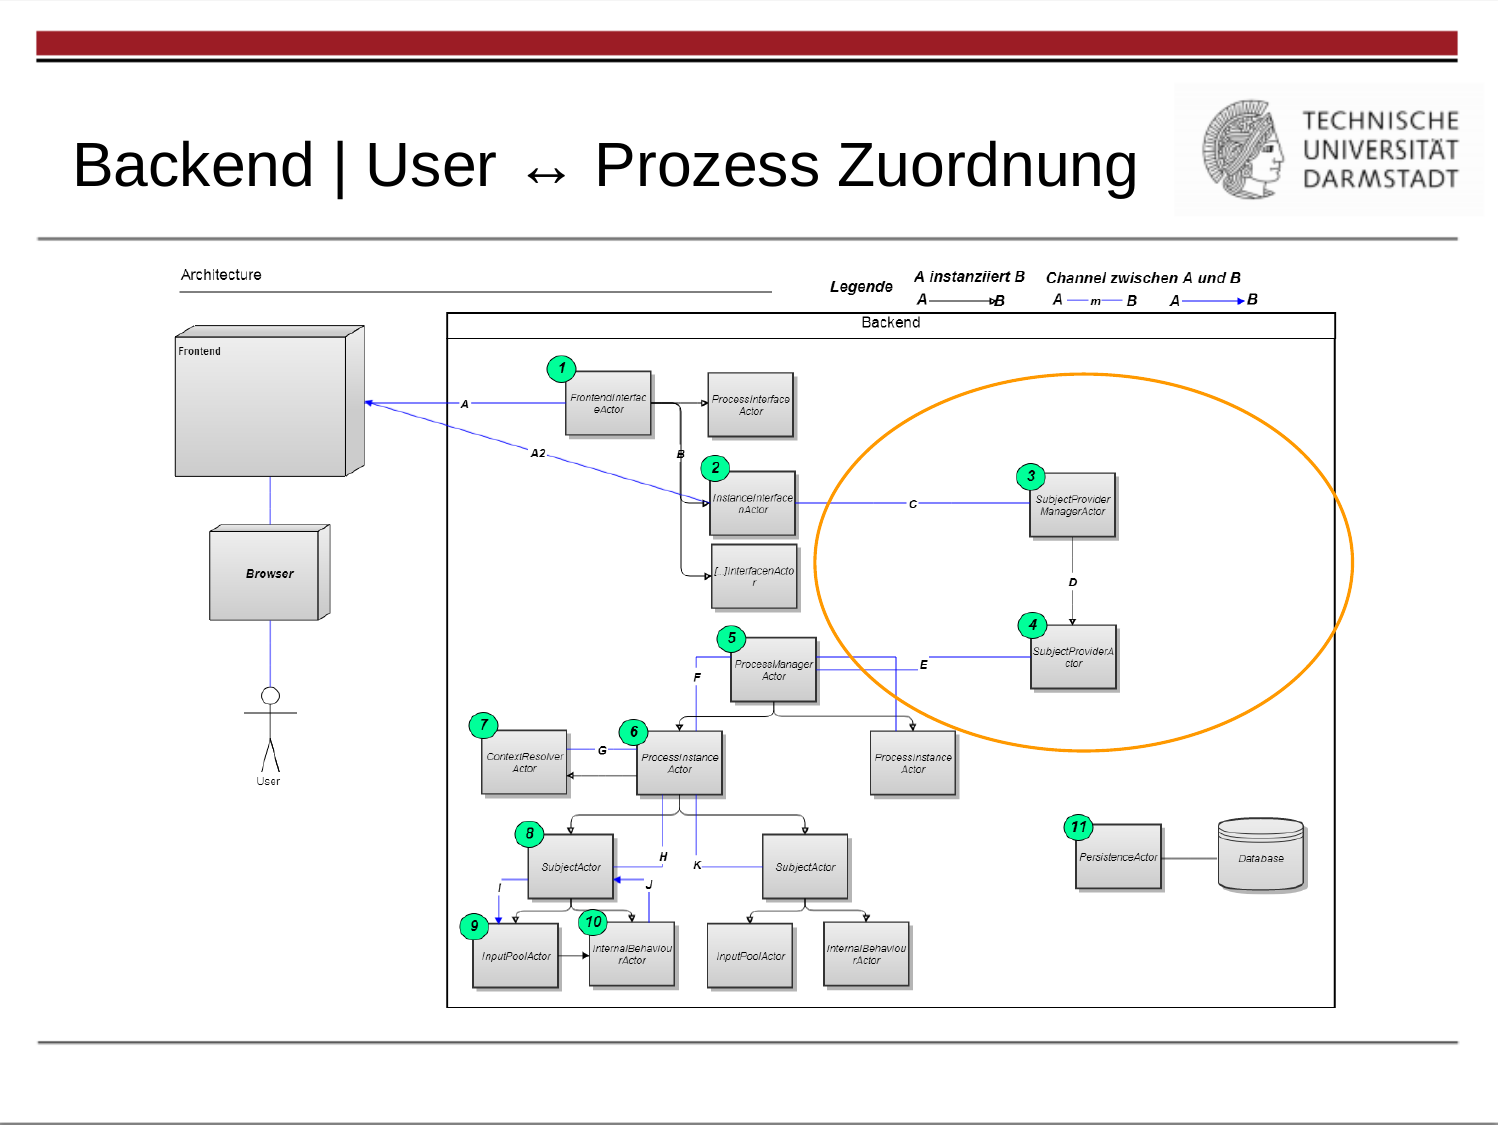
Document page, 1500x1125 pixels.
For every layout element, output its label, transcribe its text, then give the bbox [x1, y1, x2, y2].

text_box Backend | User ↔ Prozess Zuordnung [57, 109, 1185, 213]
text_box [0, 0, 1498, 1125]
